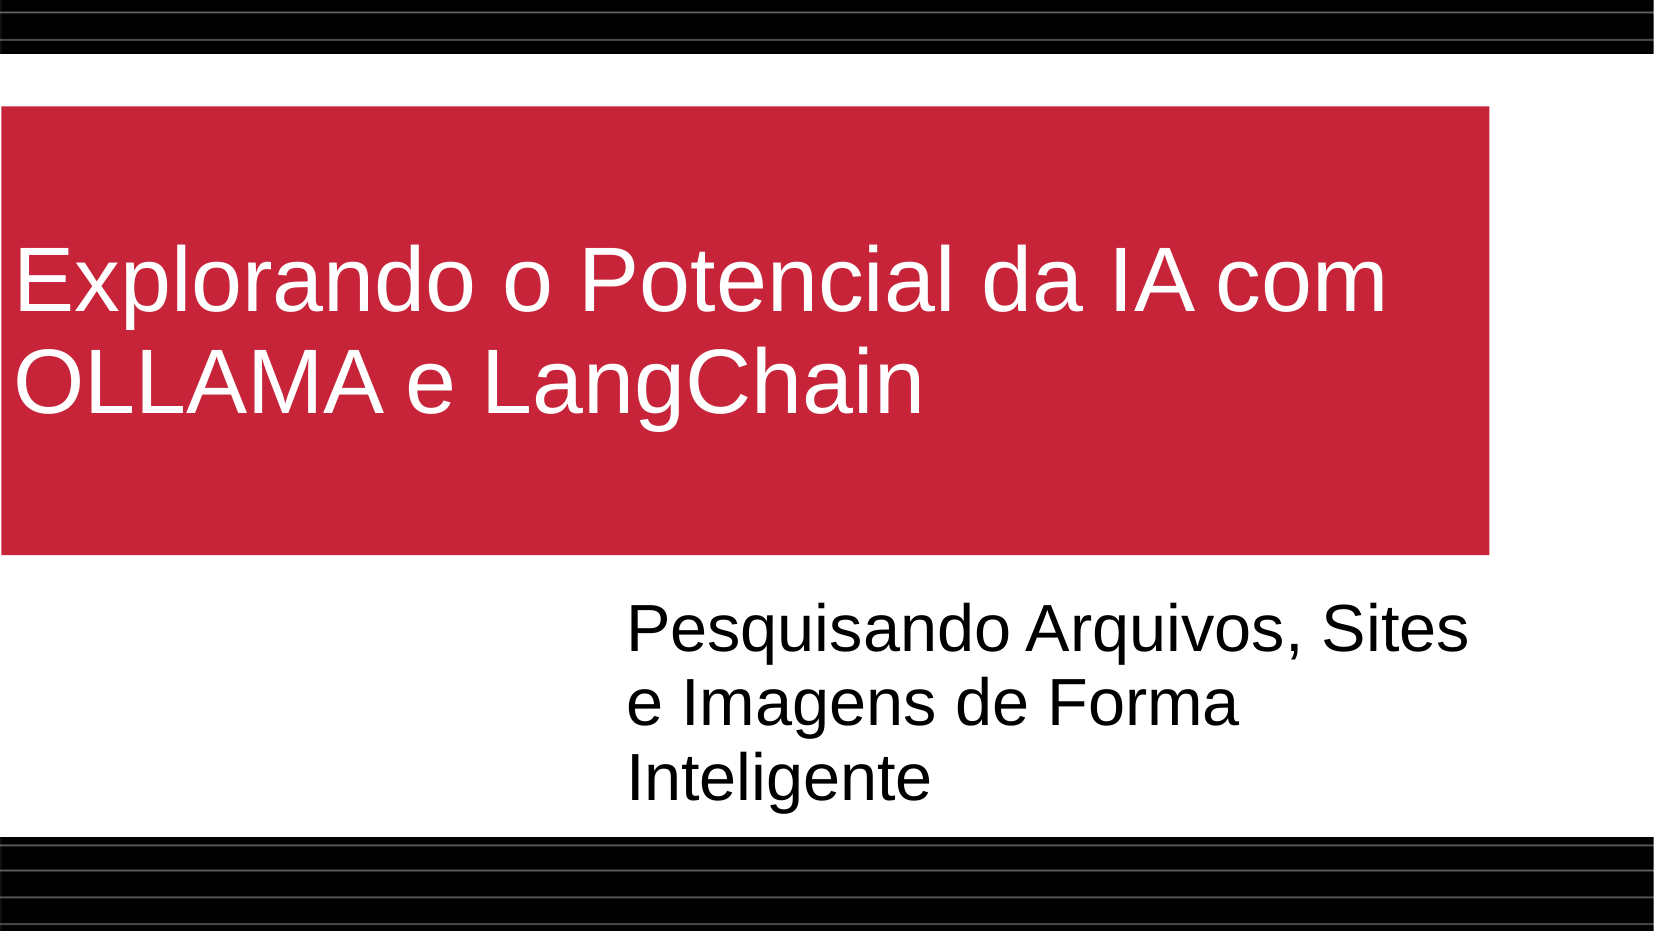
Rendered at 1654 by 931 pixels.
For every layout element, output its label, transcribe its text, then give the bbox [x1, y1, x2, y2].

subtitle Pesquisando Arquivos, Sites e Imagens de Forma Inteligente [625, 590, 1489, 815]
title Explorando o Potencial da IA com OLLAMA e LangChain [1, 106, 1490, 556]
picture [0, 837, 1654, 931]
picture [0, 0, 1654, 54]
